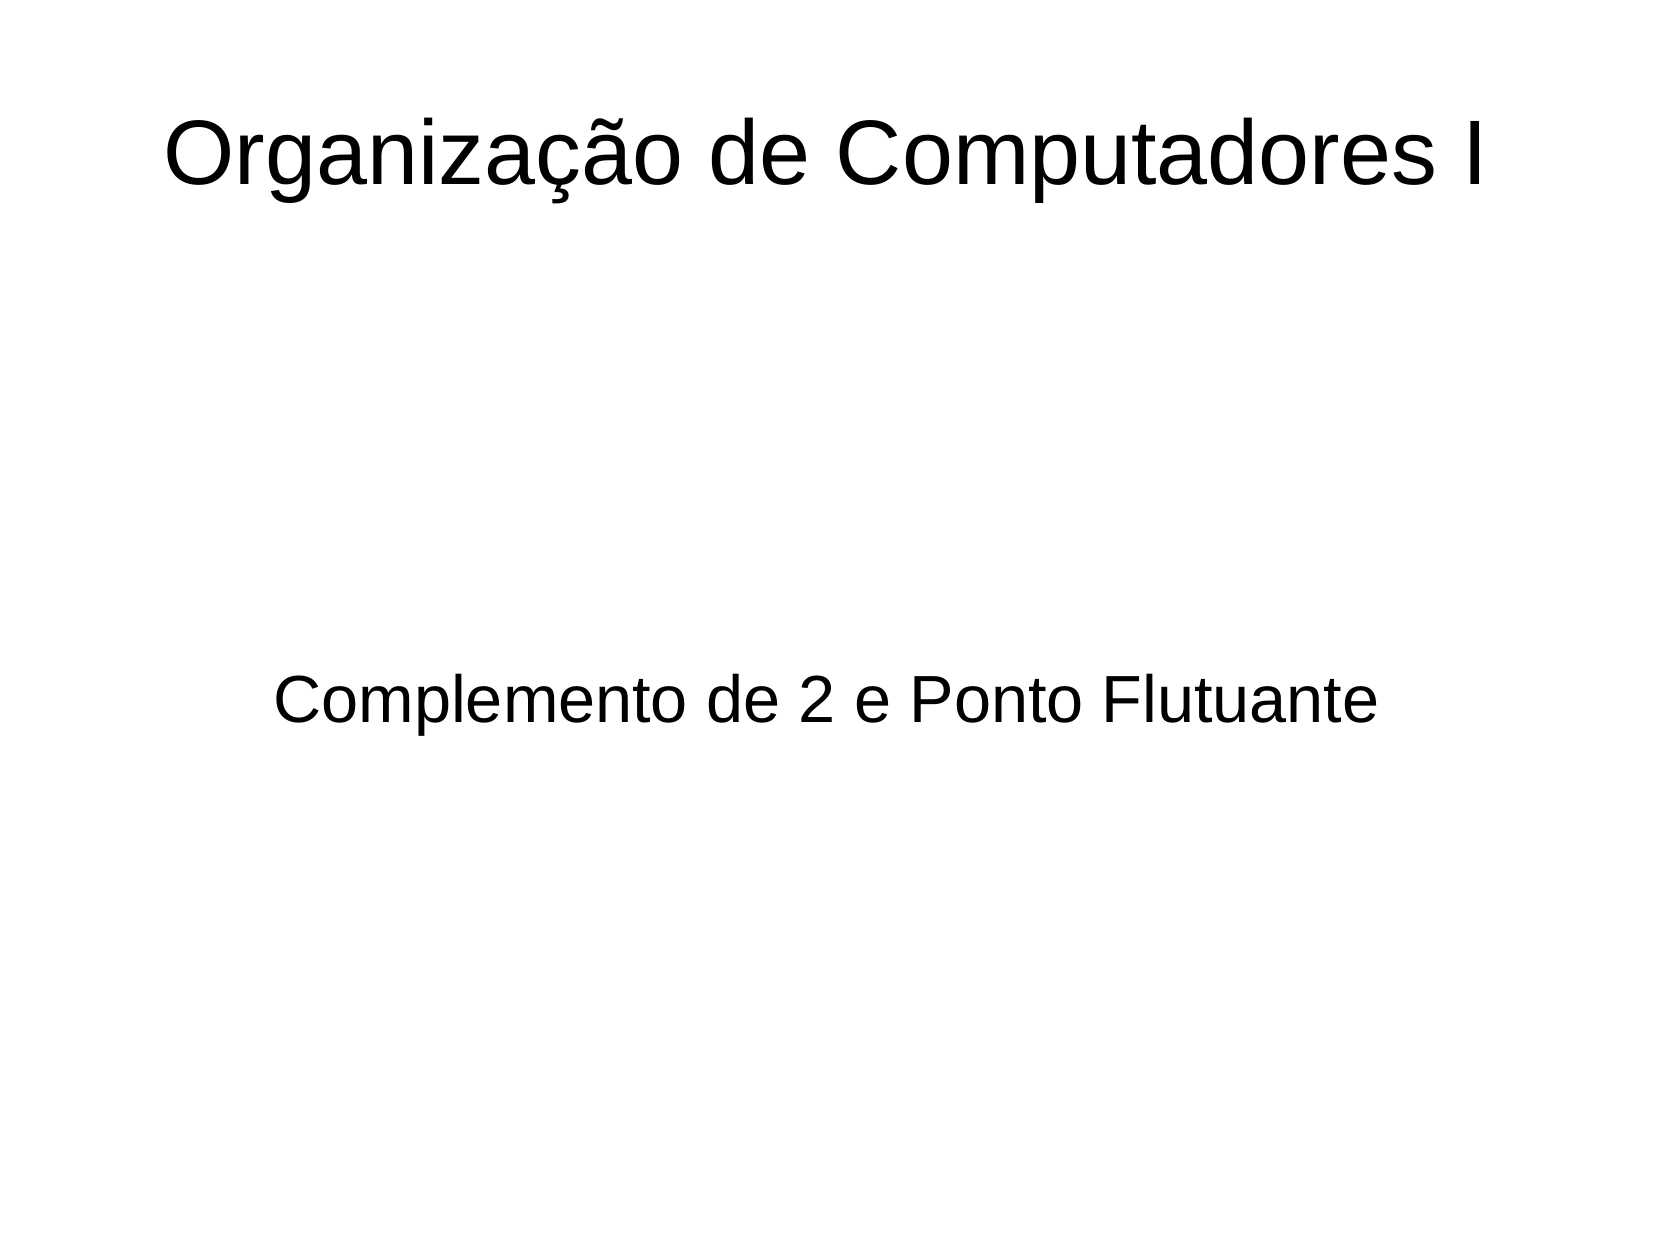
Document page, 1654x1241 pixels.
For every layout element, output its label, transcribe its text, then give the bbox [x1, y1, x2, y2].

title Organização de Computadores I [82, 56, 1571, 250]
subtitle Complemento de 2 e Ponto Flutuante [82, 297, 1571, 1102]
